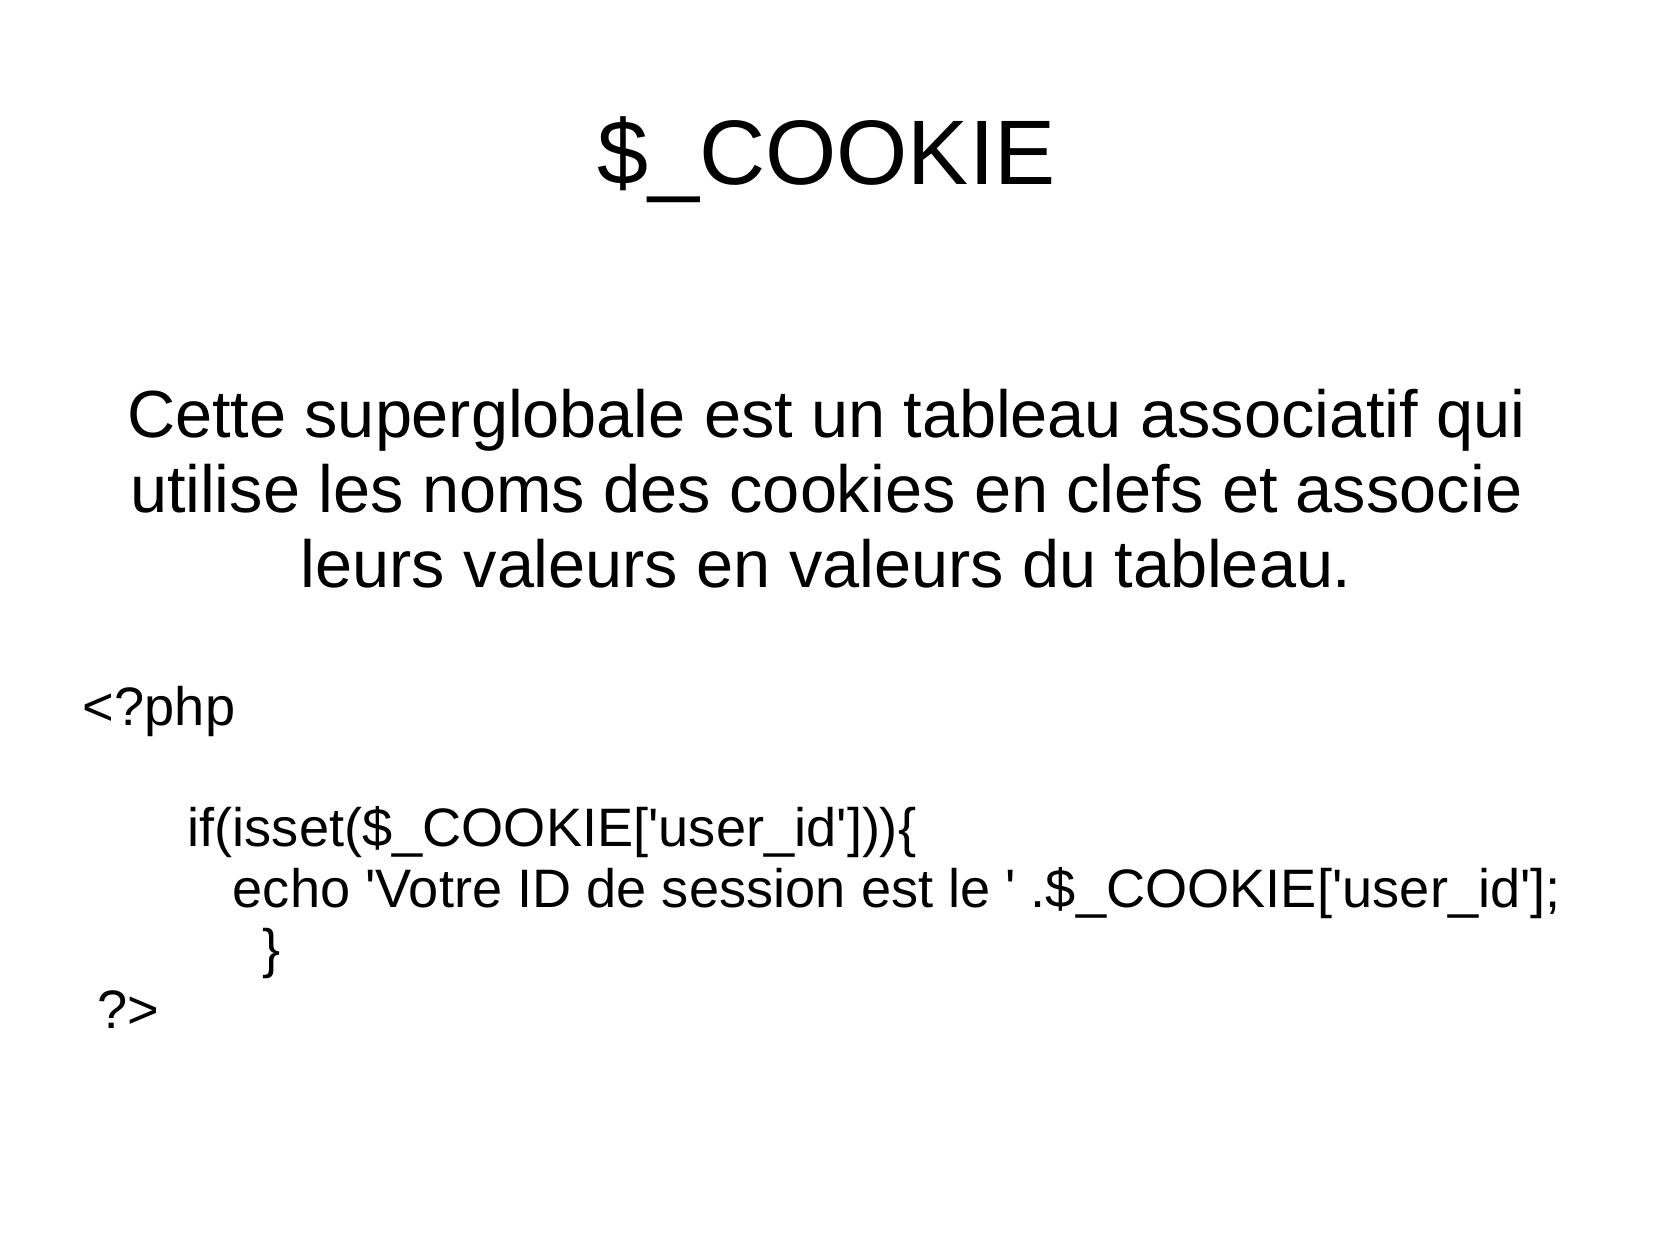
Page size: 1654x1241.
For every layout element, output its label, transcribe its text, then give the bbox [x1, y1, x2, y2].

subtitle Cette superglobale est un tableau associatif qui utilise les noms des cookies en clefs et associe leurs valeurs en valeurs du tableau. <?php if(isset($_COOKIE['user_id'])){ echo 'Votre ID de session est le ' .$_COOKIE['user_id']; } ?> [82, 236, 1571, 1182]
title $_COOKIE [82, 49, 1571, 236]
